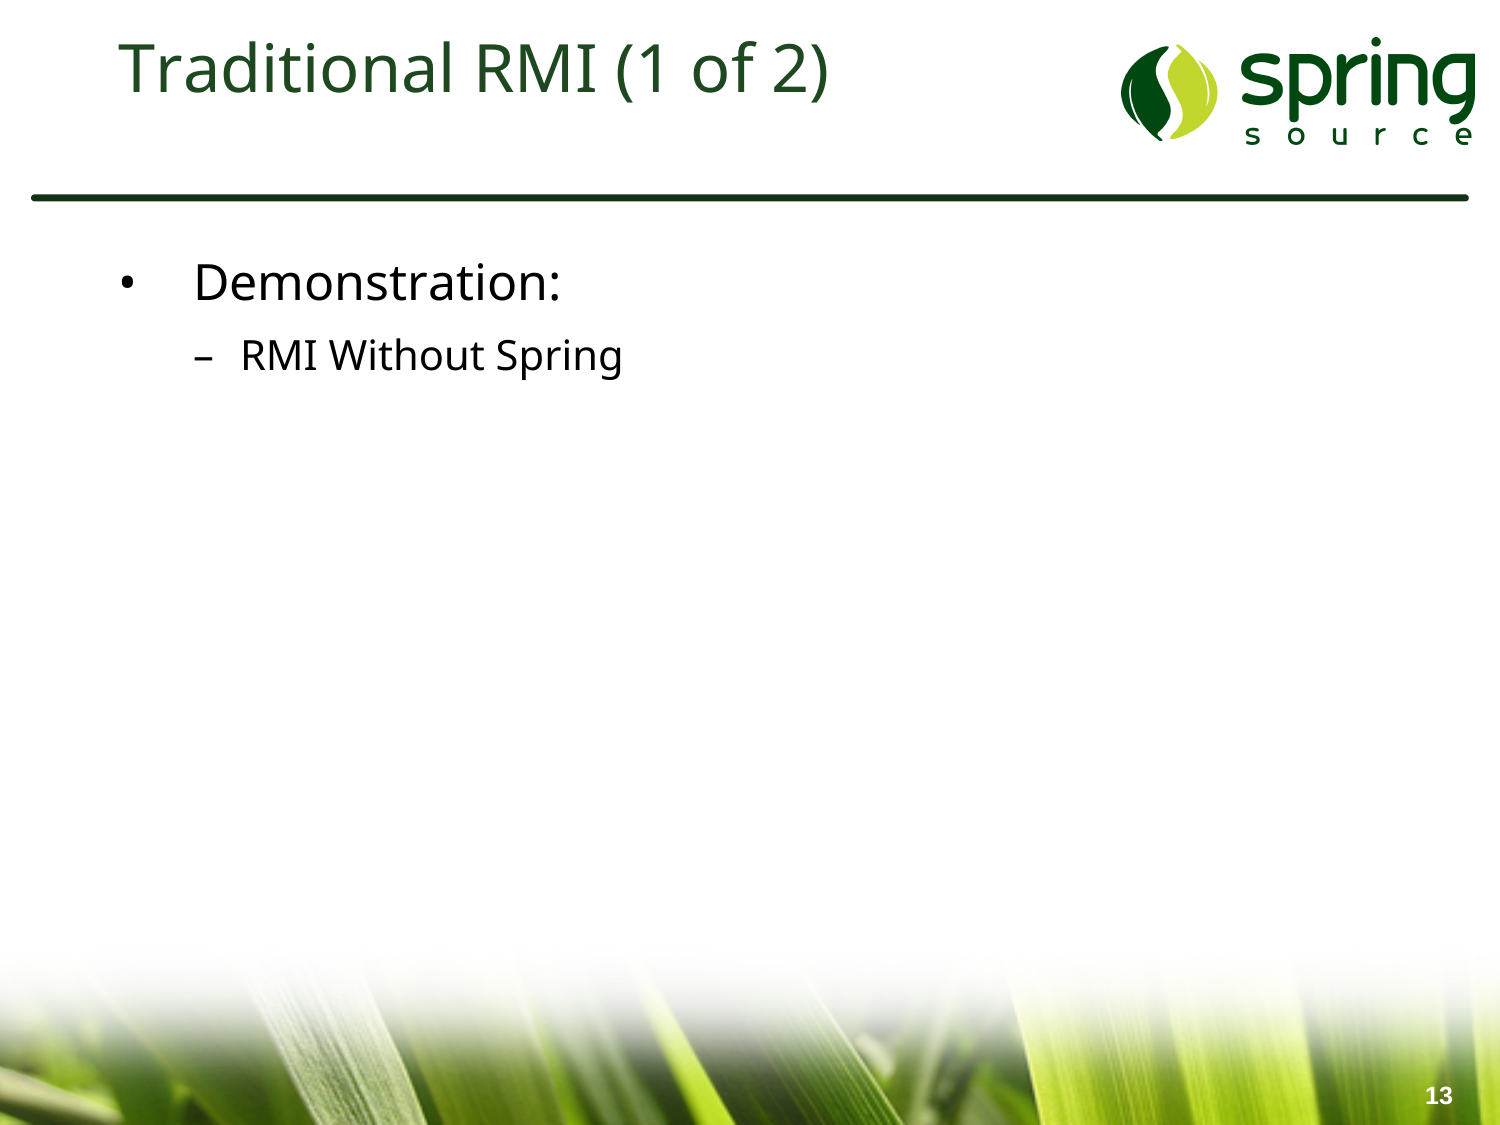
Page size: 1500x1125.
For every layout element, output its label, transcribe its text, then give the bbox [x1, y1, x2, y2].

title Traditional RMI (1 of 2) [103, 13, 1136, 176]
picture [0, 944, 1500, 1125]
list Demonstration: RMI Without Spring [103, 239, 1394, 1064]
picture [1136, 37, 1475, 145]
